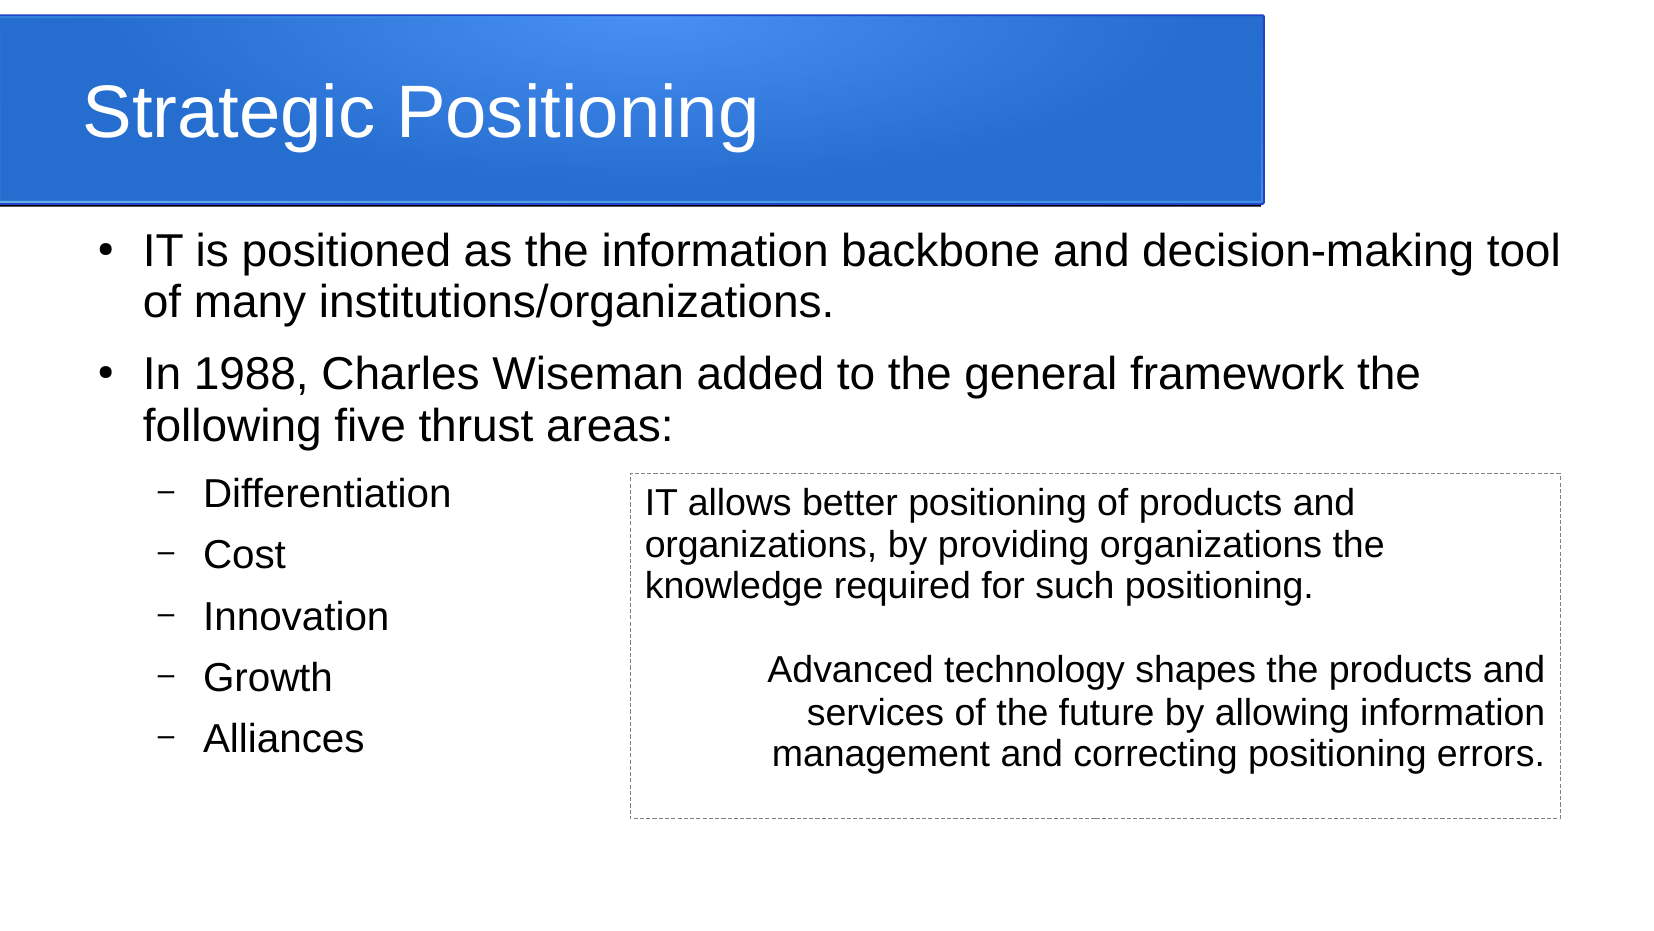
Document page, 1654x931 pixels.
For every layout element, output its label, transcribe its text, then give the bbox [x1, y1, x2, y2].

text_box IT allows better positioning of products and organizations, by providing organizations the knowledge required for such positioning. Advanced technology shapes the products and services of the future by allowing information management and correcting positioning errors. [630, 473, 1561, 819]
list IT is positioned as the information backbone and decision-making tool of many institutions/organizations. In 1988, Charles Wiseman added to the general framework the following five thrust areas: Differentiation Cost Innovation Growth Alliances [82, 224, 1571, 764]
title Strategic Positioning [82, 35, 1235, 189]
